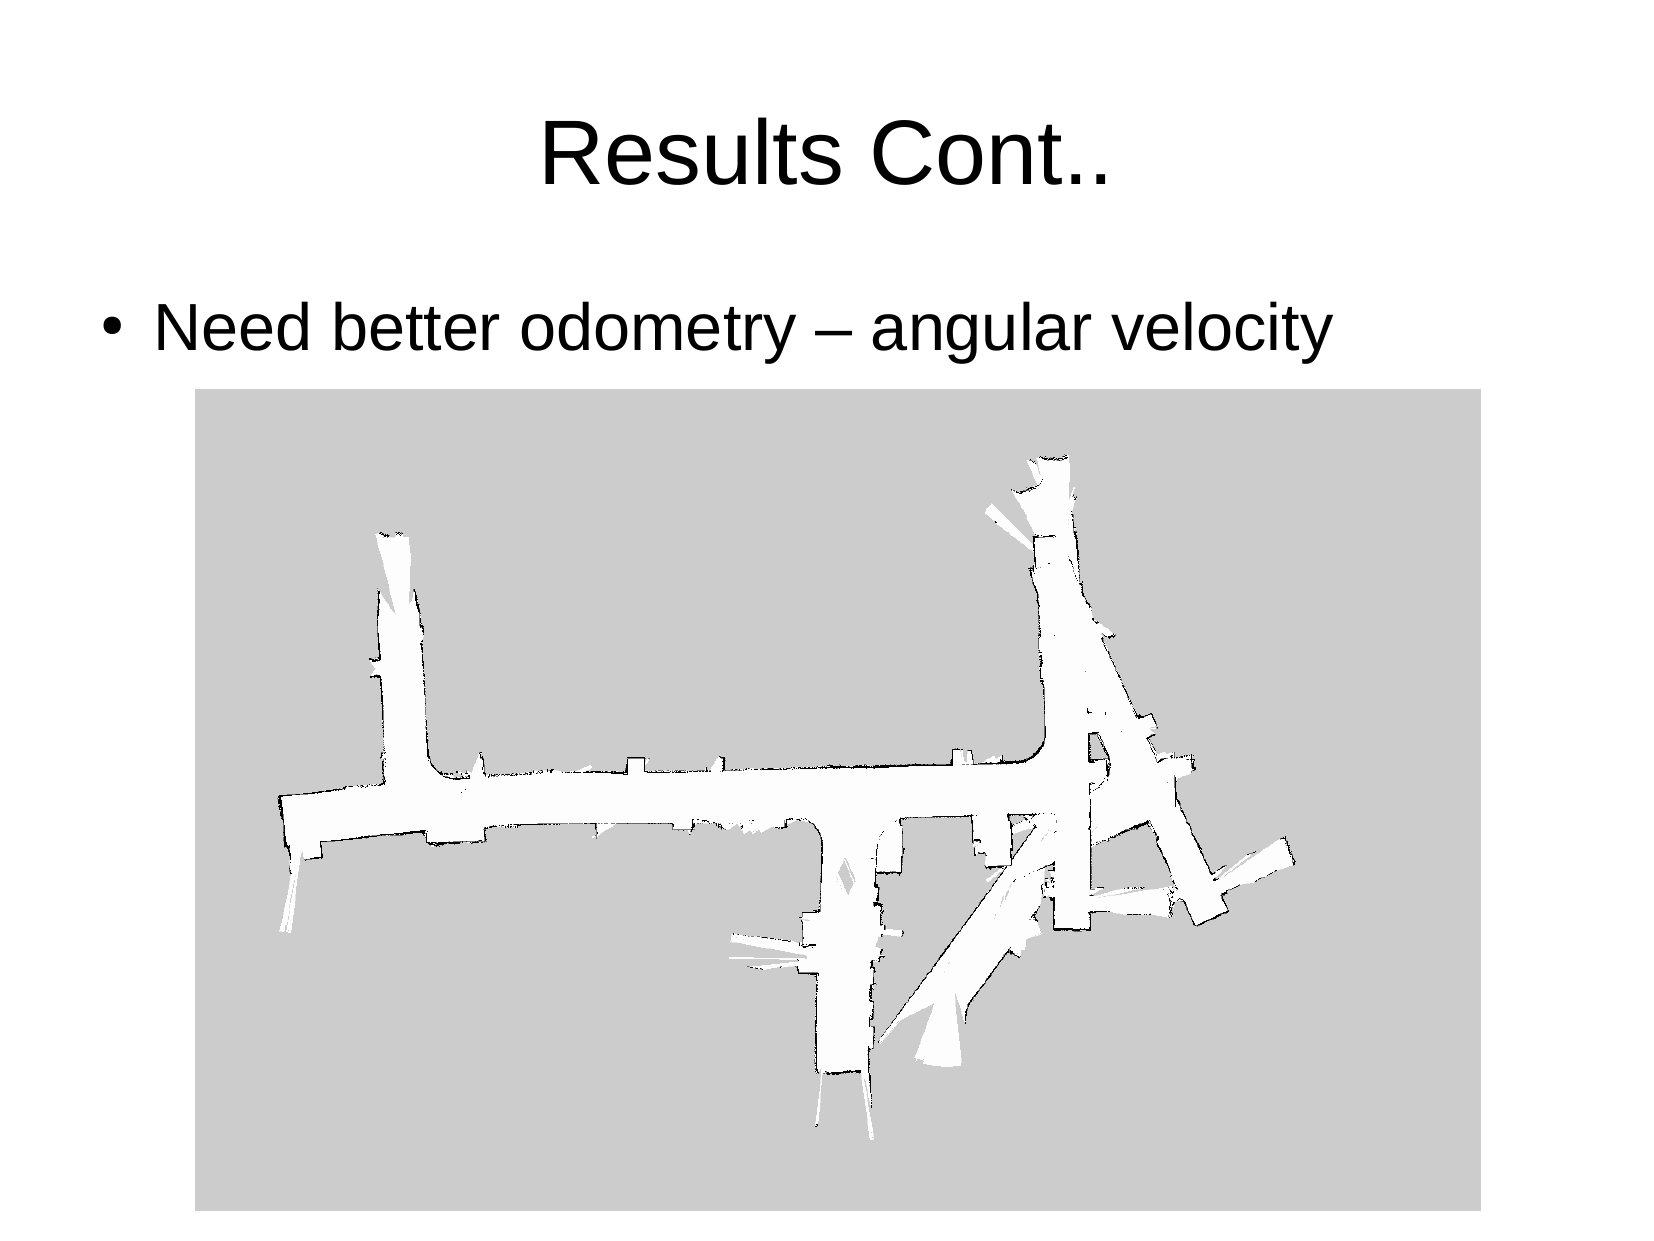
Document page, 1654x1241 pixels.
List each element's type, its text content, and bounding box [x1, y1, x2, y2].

picture [195, 389, 1481, 1211]
title Results Cont.. [82, 49, 1571, 257]
list Need better odometry – angular velocity [82, 290, 1571, 1010]
